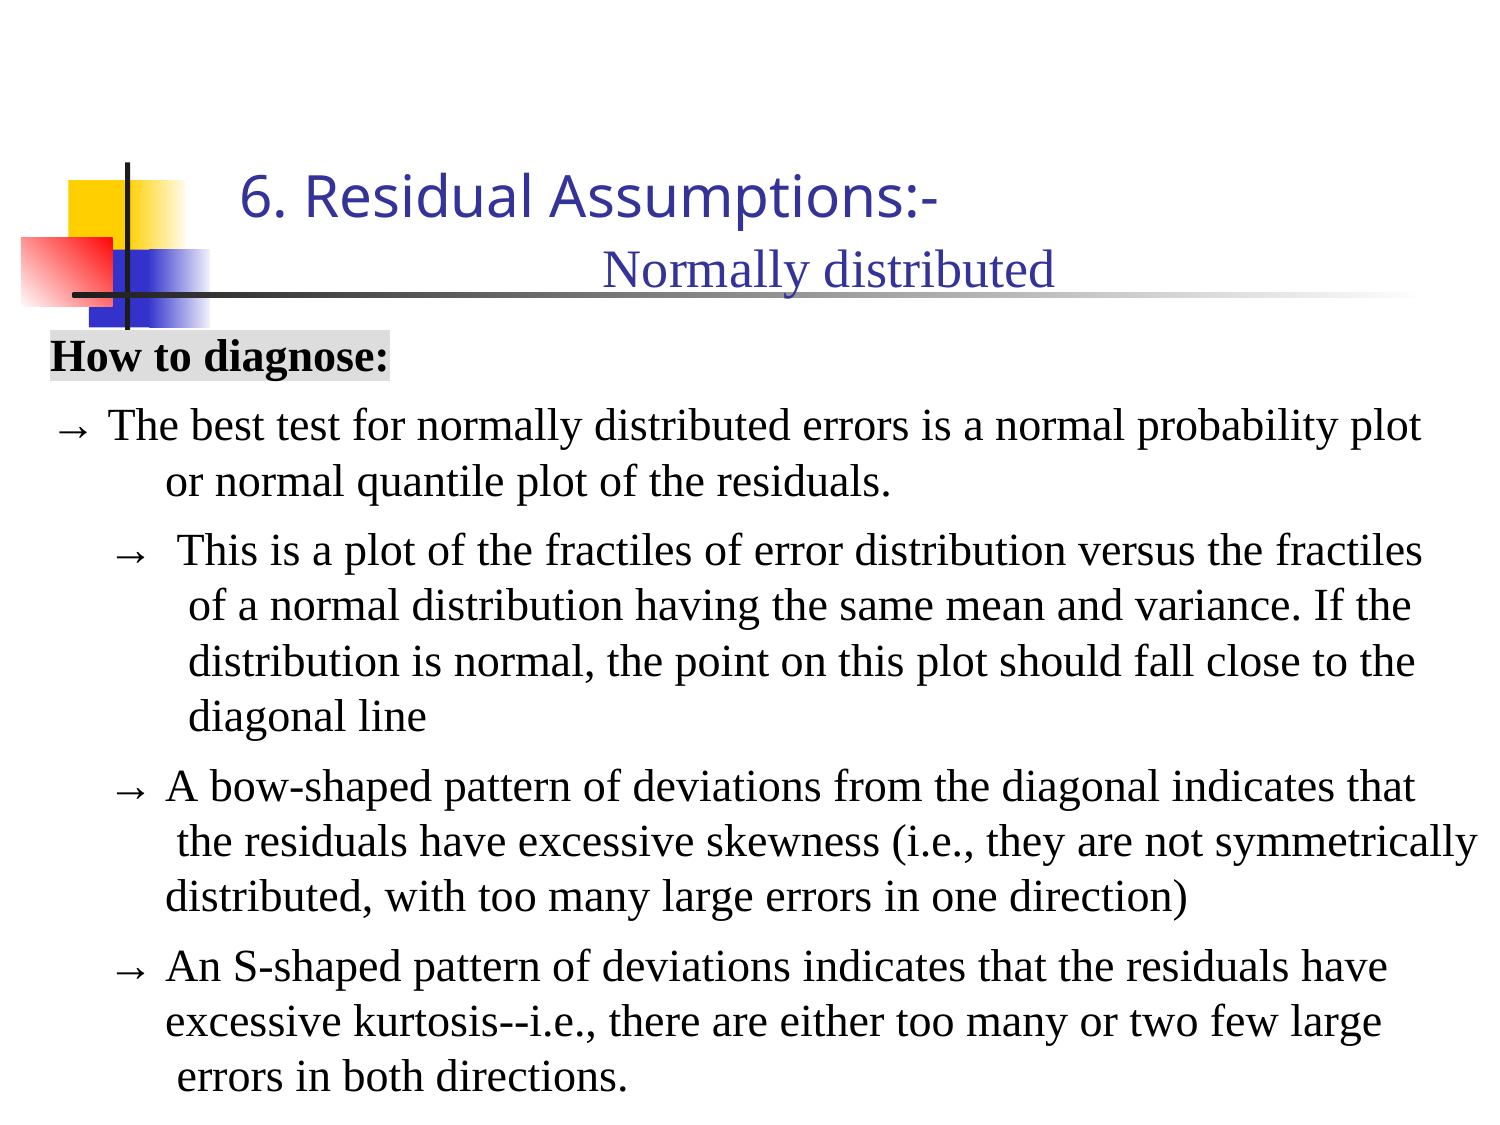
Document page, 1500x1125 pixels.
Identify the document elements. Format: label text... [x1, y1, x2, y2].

title 6. Residual Assumptions:- Normally distributed [224, 151, 1500, 248]
list How to diagnose: → The best test for normally distributed errors is a normal probability plot or normal quantile plot of the residuals. → This is a plot of the fractiles of error distribution versus the fractiles of a normal distribution having the same mean and variance. If the distribution is normal, the point on this plot should fall close to the diagonal line → A bow-shaped pattern of deviations from the diagonal indicates that the residuals have excessive skewness (i.e., they are not symmetrically distributed, with too many large errors in one direction) → An S-shaped pattern of deviations indicates that the residuals have excessive kurtosis--i.e., there are either too many or two few large errors in both directions. [35, 248, 1500, 1124]
